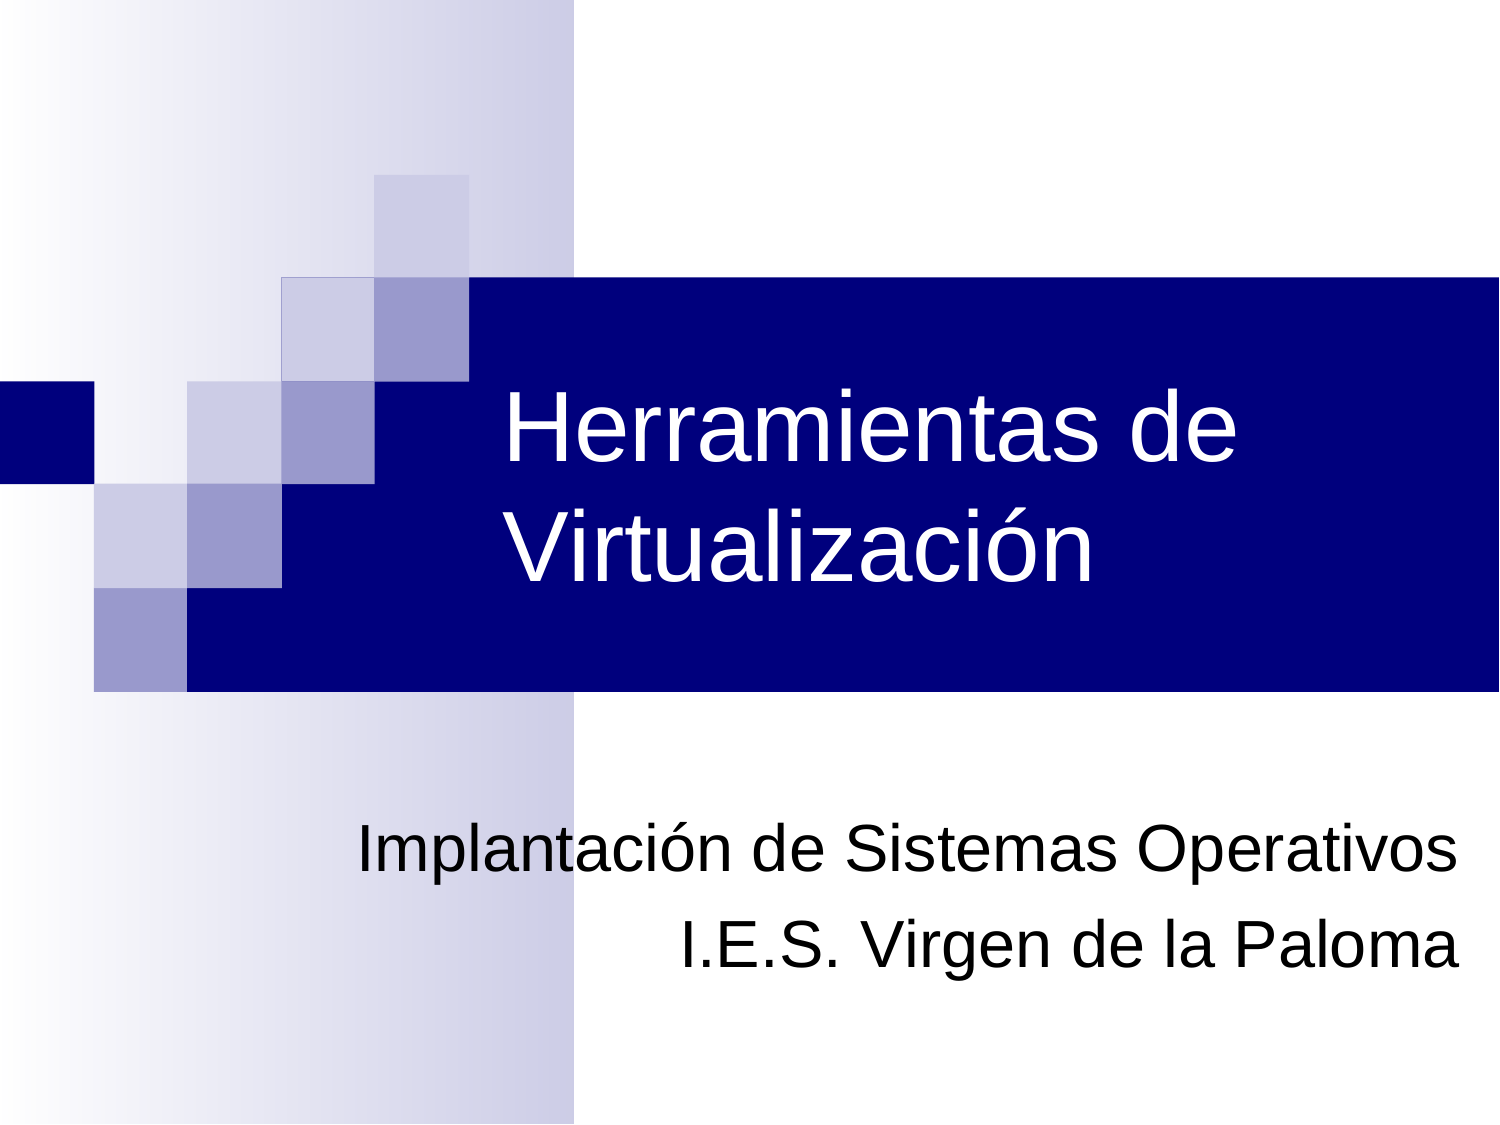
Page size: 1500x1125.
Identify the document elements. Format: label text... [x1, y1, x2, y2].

text_box Implantación de Sistemas Operativos I.E.S. Virgen de la Paloma [76, 699, 1476, 1047]
text_box Herramientas de Virtualización [487, 299, 1476, 663]
